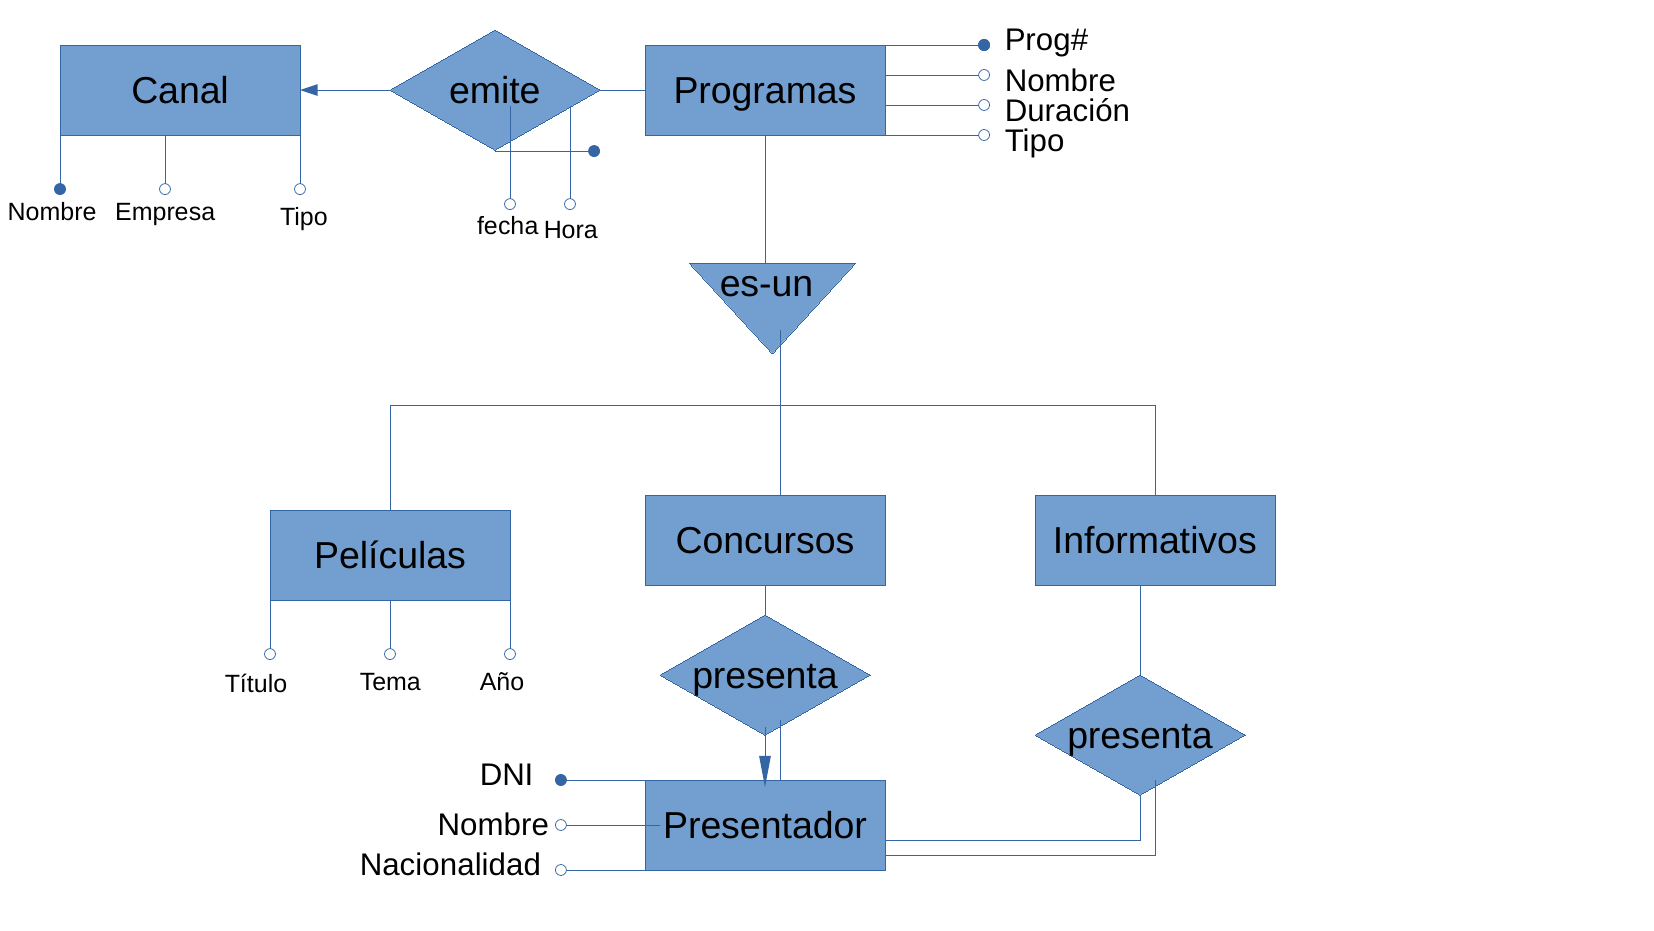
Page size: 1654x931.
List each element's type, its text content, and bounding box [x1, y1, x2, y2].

text_box Año [465, 660, 541, 703]
text_box Tipo [265, 195, 371, 238]
text_box presenta [660, 615, 871, 736]
text_box presenta [1073, 730, 1083, 746]
text_box presenta [1035, 675, 1246, 796]
text_box presenta [698, 670, 708, 686]
text_box es-un [705, 255, 856, 354]
text_box Duración [990, 85, 1156, 115]
text_box Tipo [990, 115, 1156, 166]
text_box Concursos [645, 495, 886, 586]
text_box fecha [462, 204, 598, 248]
text_box Programas [645, 45, 886, 136]
text_box emite [390, 30, 601, 151]
text_box Películas [270, 510, 511, 601]
text_box Título [210, 662, 345, 706]
text_box Hora [528, 208, 634, 259]
text_box Informativos [1035, 495, 1276, 586]
text_box Presentador [645, 780, 886, 871]
text_box Nombre [990, 55, 1156, 85]
text_box Nombre [422, 799, 588, 850]
text_box Empresa [100, 190, 266, 234]
text_box Nombre [0, 190, 100, 234]
text_box Prog# [990, 15, 1156, 55]
text_box Tema [345, 660, 451, 731]
text_box Canal [60, 45, 301, 136]
text_box Nacionalidad [345, 840, 586, 925]
text_box [689, 263, 705, 281]
text_box DNI [465, 750, 631, 800]
